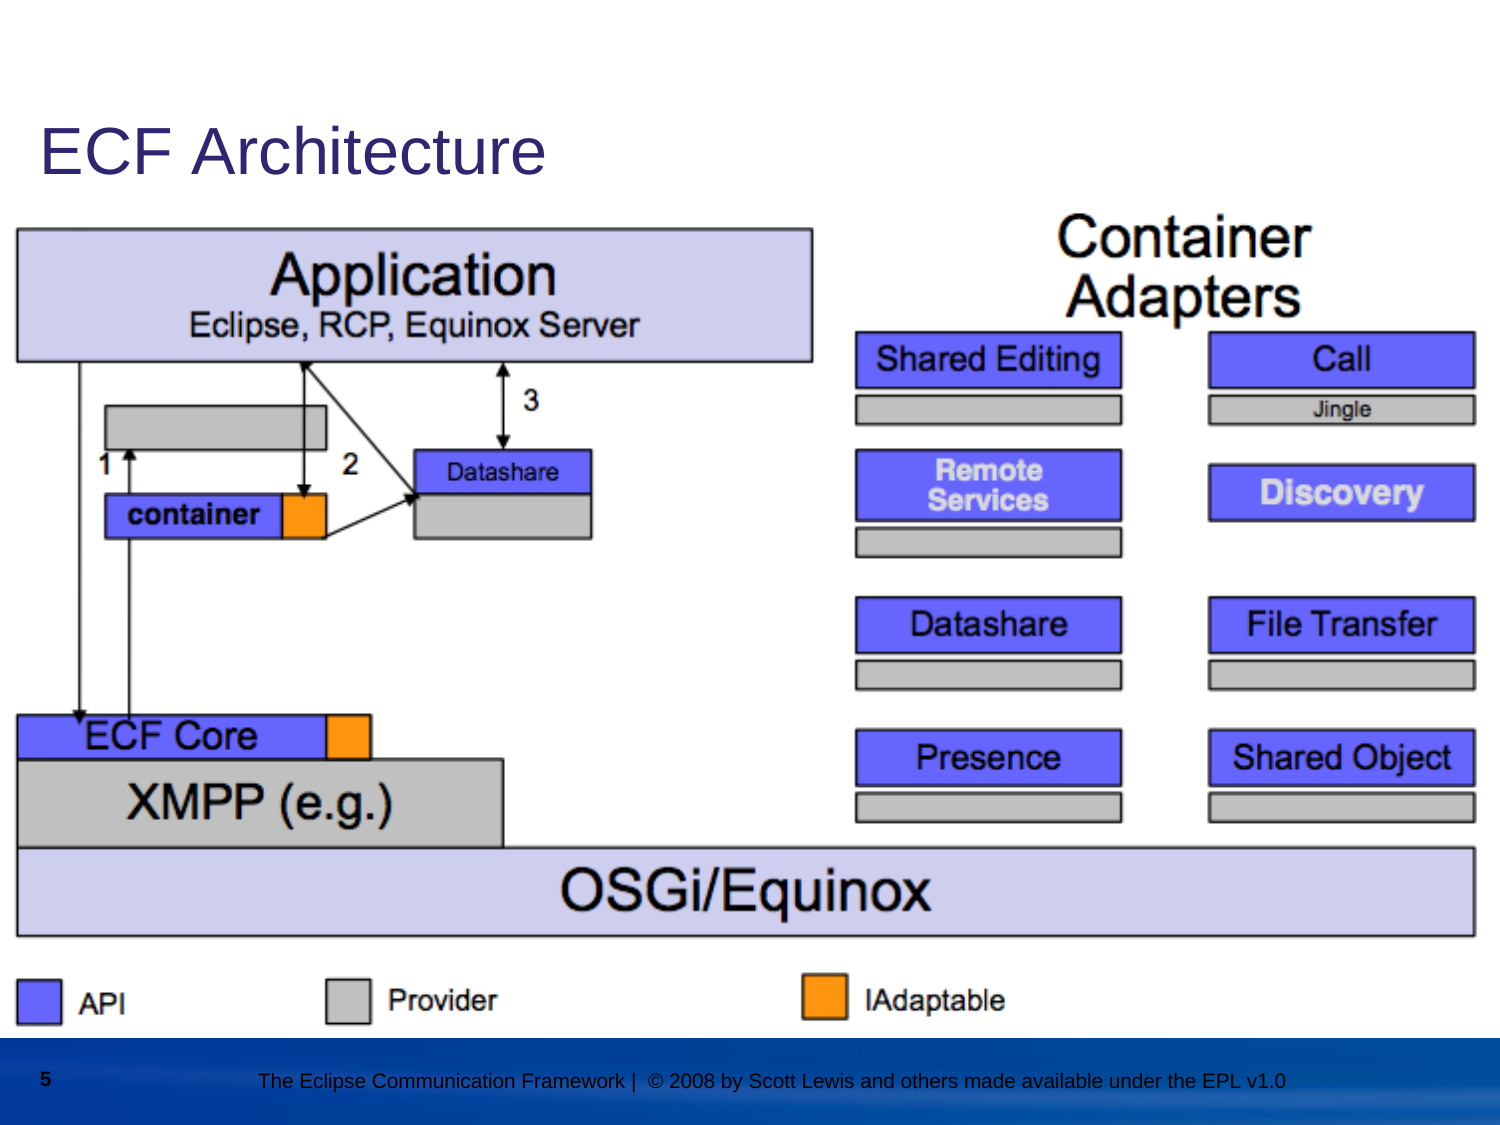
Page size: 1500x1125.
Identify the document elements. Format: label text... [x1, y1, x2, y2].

title ECF Architecture [25, 113, 1378, 204]
picture [0, 1038, 1500, 1125]
picture [0, 206, 1499, 1037]
